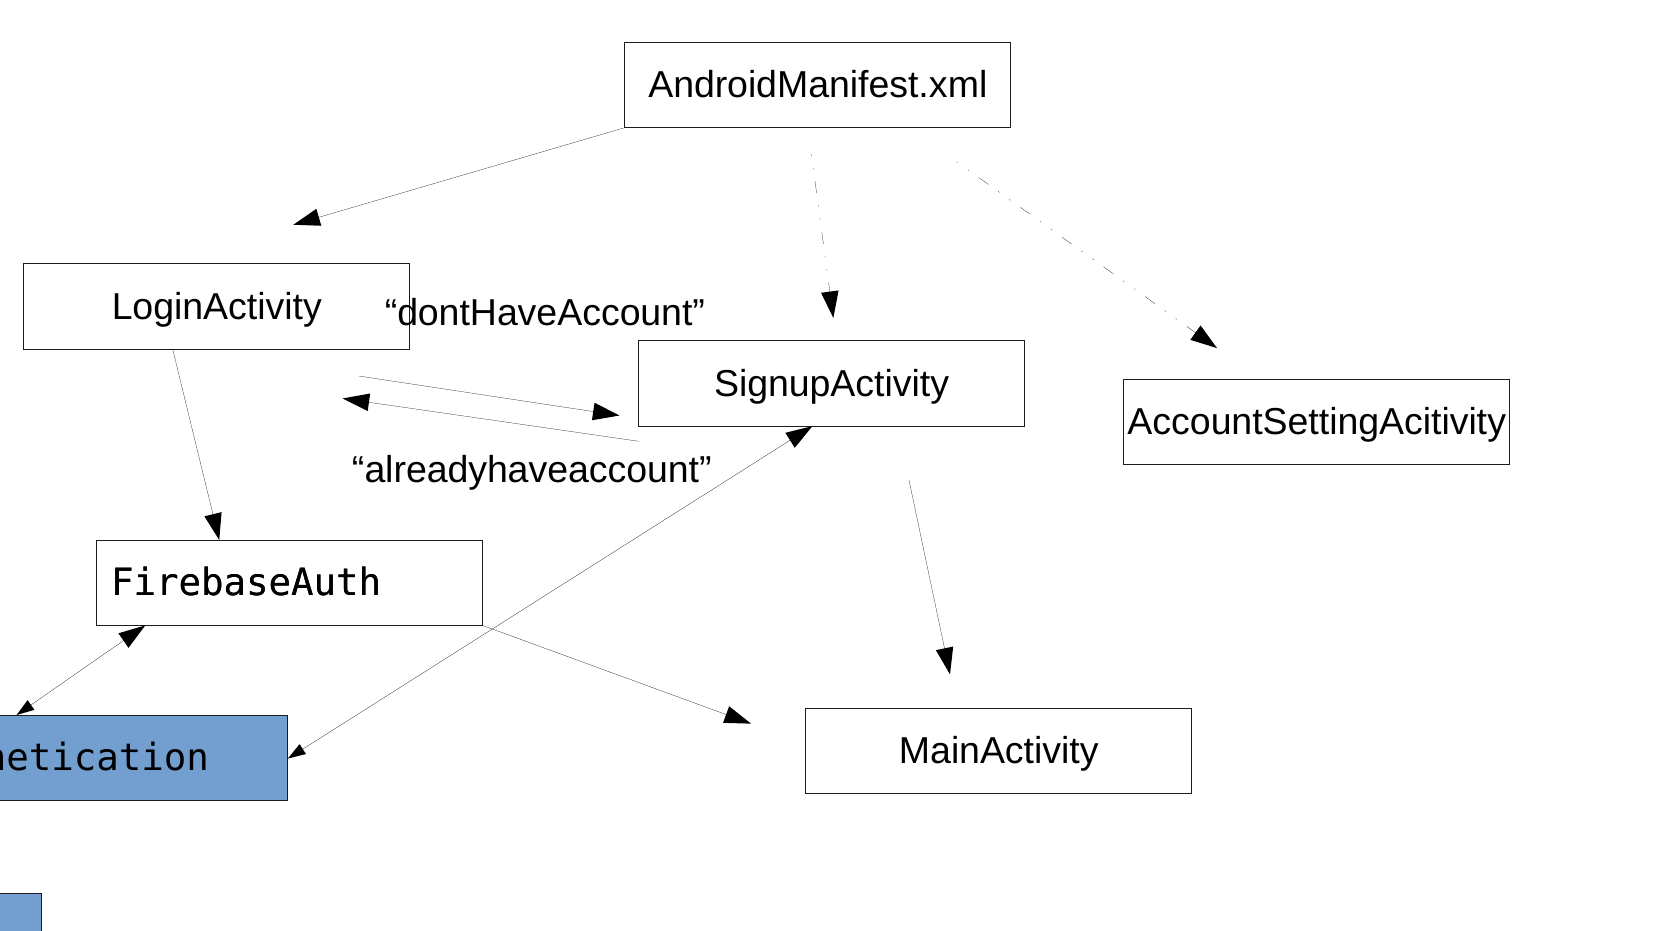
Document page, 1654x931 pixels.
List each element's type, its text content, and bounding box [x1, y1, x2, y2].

text_box “alreadyhaveaccount” [337, 441, 787, 541]
text_box MainActivity [805, 708, 1192, 794]
text_box “dontHaveAccount” [370, 283, 720, 341]
text_box Authetication [0, 715, 288, 801]
text_box LoginActivity [23, 263, 410, 350]
text_box “alreadyhaveaccount” [633, 441, 946, 541]
text_box SignupActivity [638, 340, 1025, 427]
text_box AccountSettingAcitivity [1123, 379, 1510, 465]
text_box FirebaseAuth [96, 540, 483, 626]
text_box OurDatabase [0, 893, 42, 931]
text_box AndroidManifest.xml [624, 42, 1011, 128]
